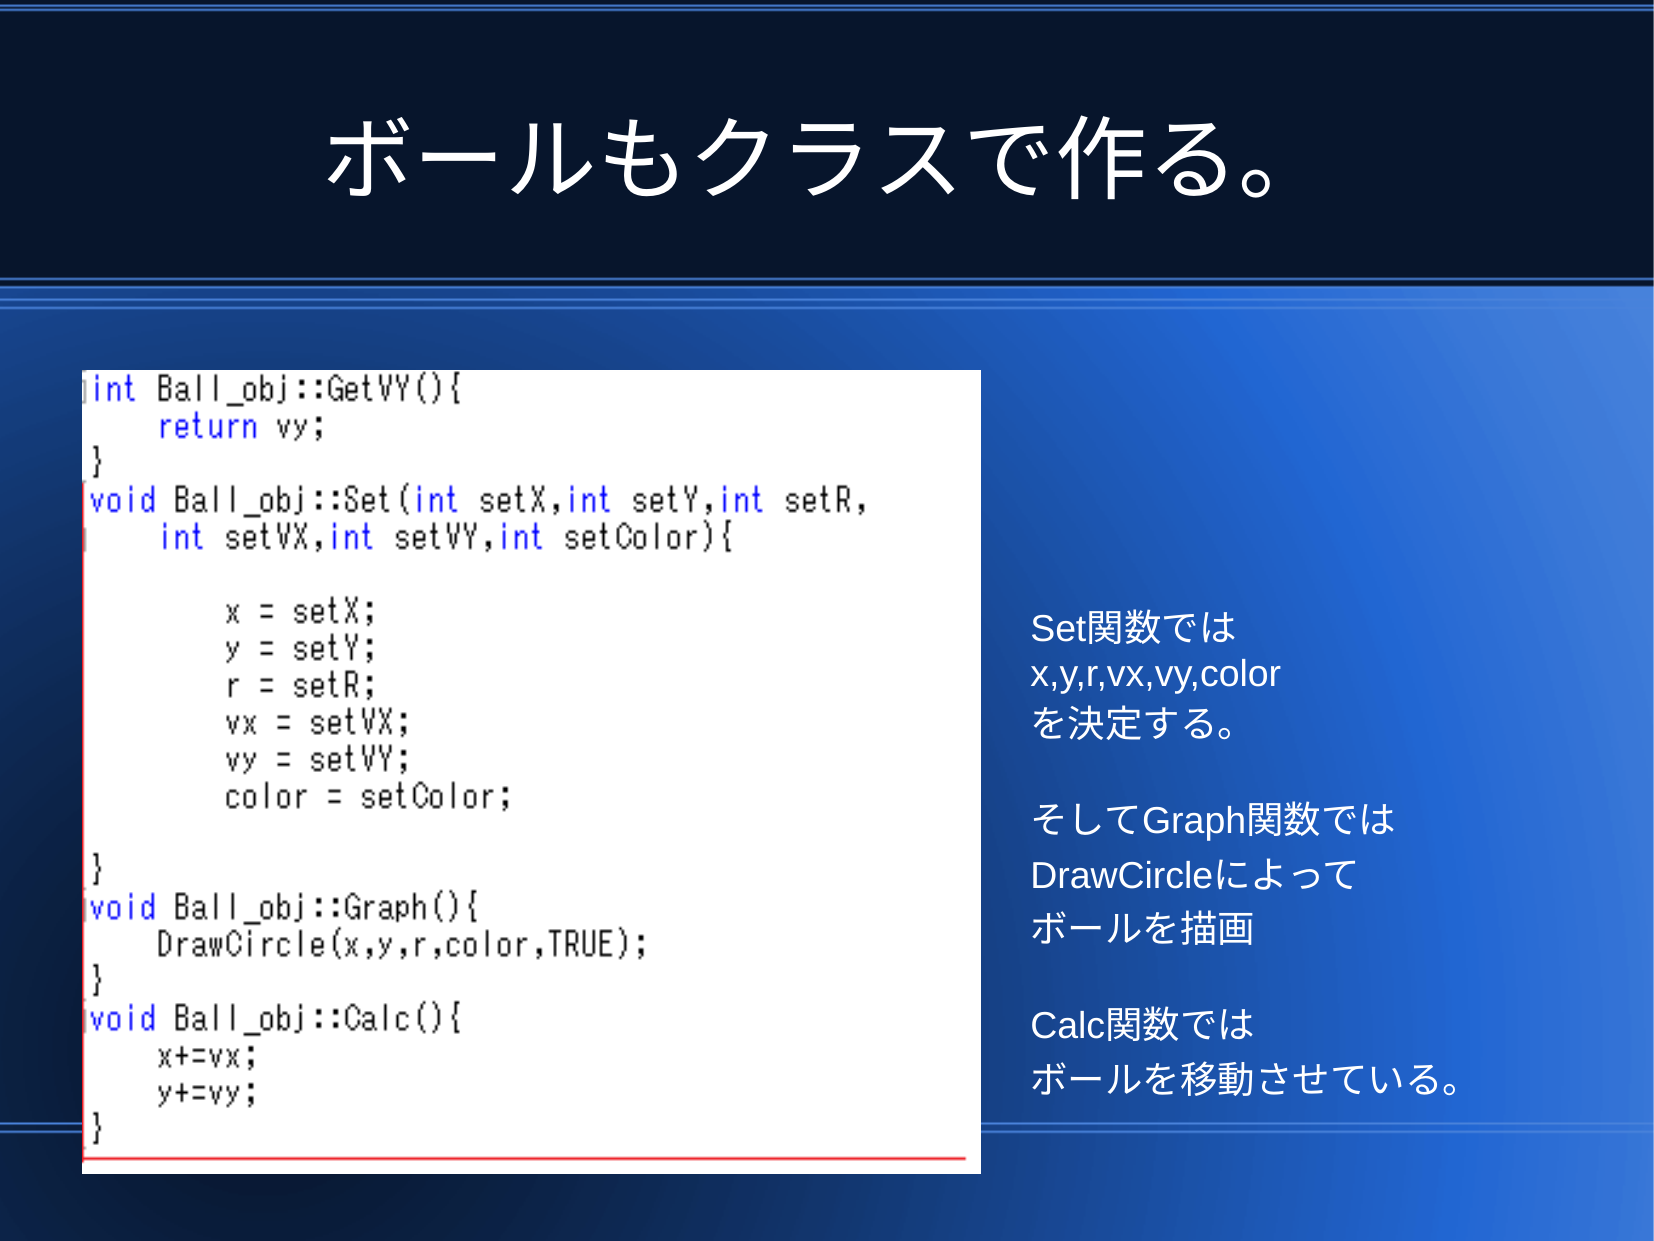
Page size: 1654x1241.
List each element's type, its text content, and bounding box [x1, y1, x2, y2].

title ボールもクラスで作る。 [82, 49, 1571, 257]
picture [0, 0, 1654, 1241]
text_box Set関数では x,y,r,vx,vy,color を決定する。 そしてGraph関数では DrawCircleによって ボールを描画 Calc関数では ボールを移動させている。 [1015, 590, 1455, 1004]
